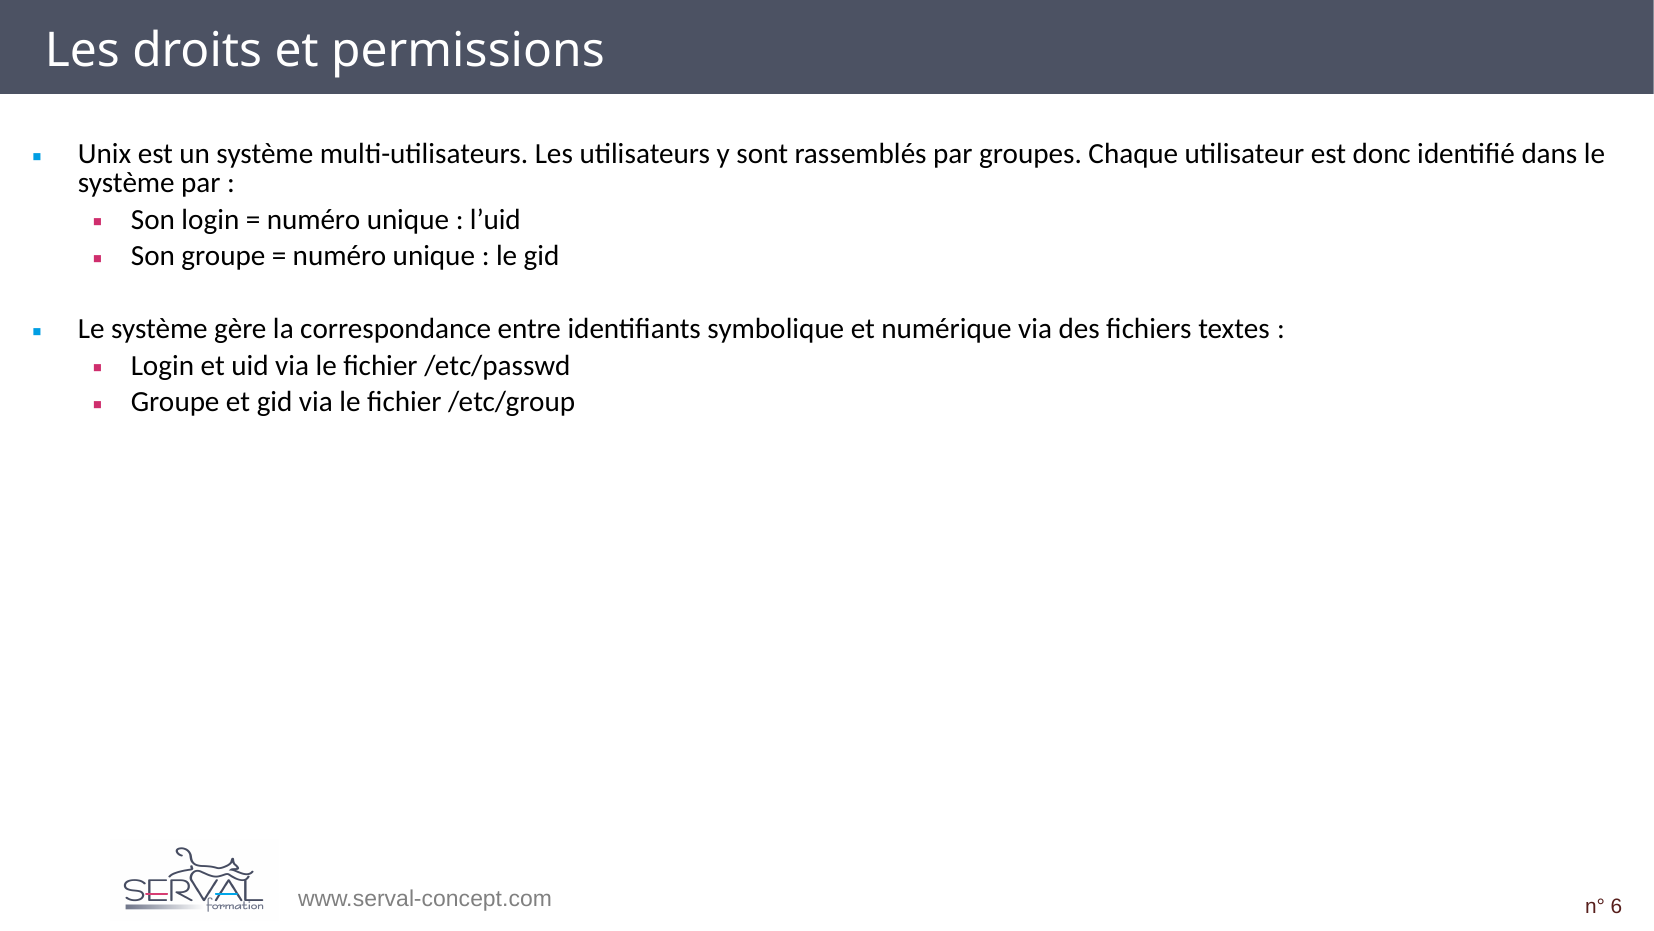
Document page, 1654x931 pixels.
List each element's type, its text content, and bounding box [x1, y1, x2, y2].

title Les droits et permissions [32, 0, 1635, 94]
picture [110, 839, 279, 921]
list Unix est un système multi-utilisateurs. Les utilisateurs y sont rassemblés par groupes. Chaque utilisateur est donc identifié dans le système par : Son login = numéro unique : l’uid Son groupe = numéro unique : le gid Le système gère la correspondance entre identifiants symbolique et numérique via des fichiers textes : Login et uid via le fichier /etc/passwd Groupe et gid via le fichier /etc/group [32, 141, 1635, 467]
